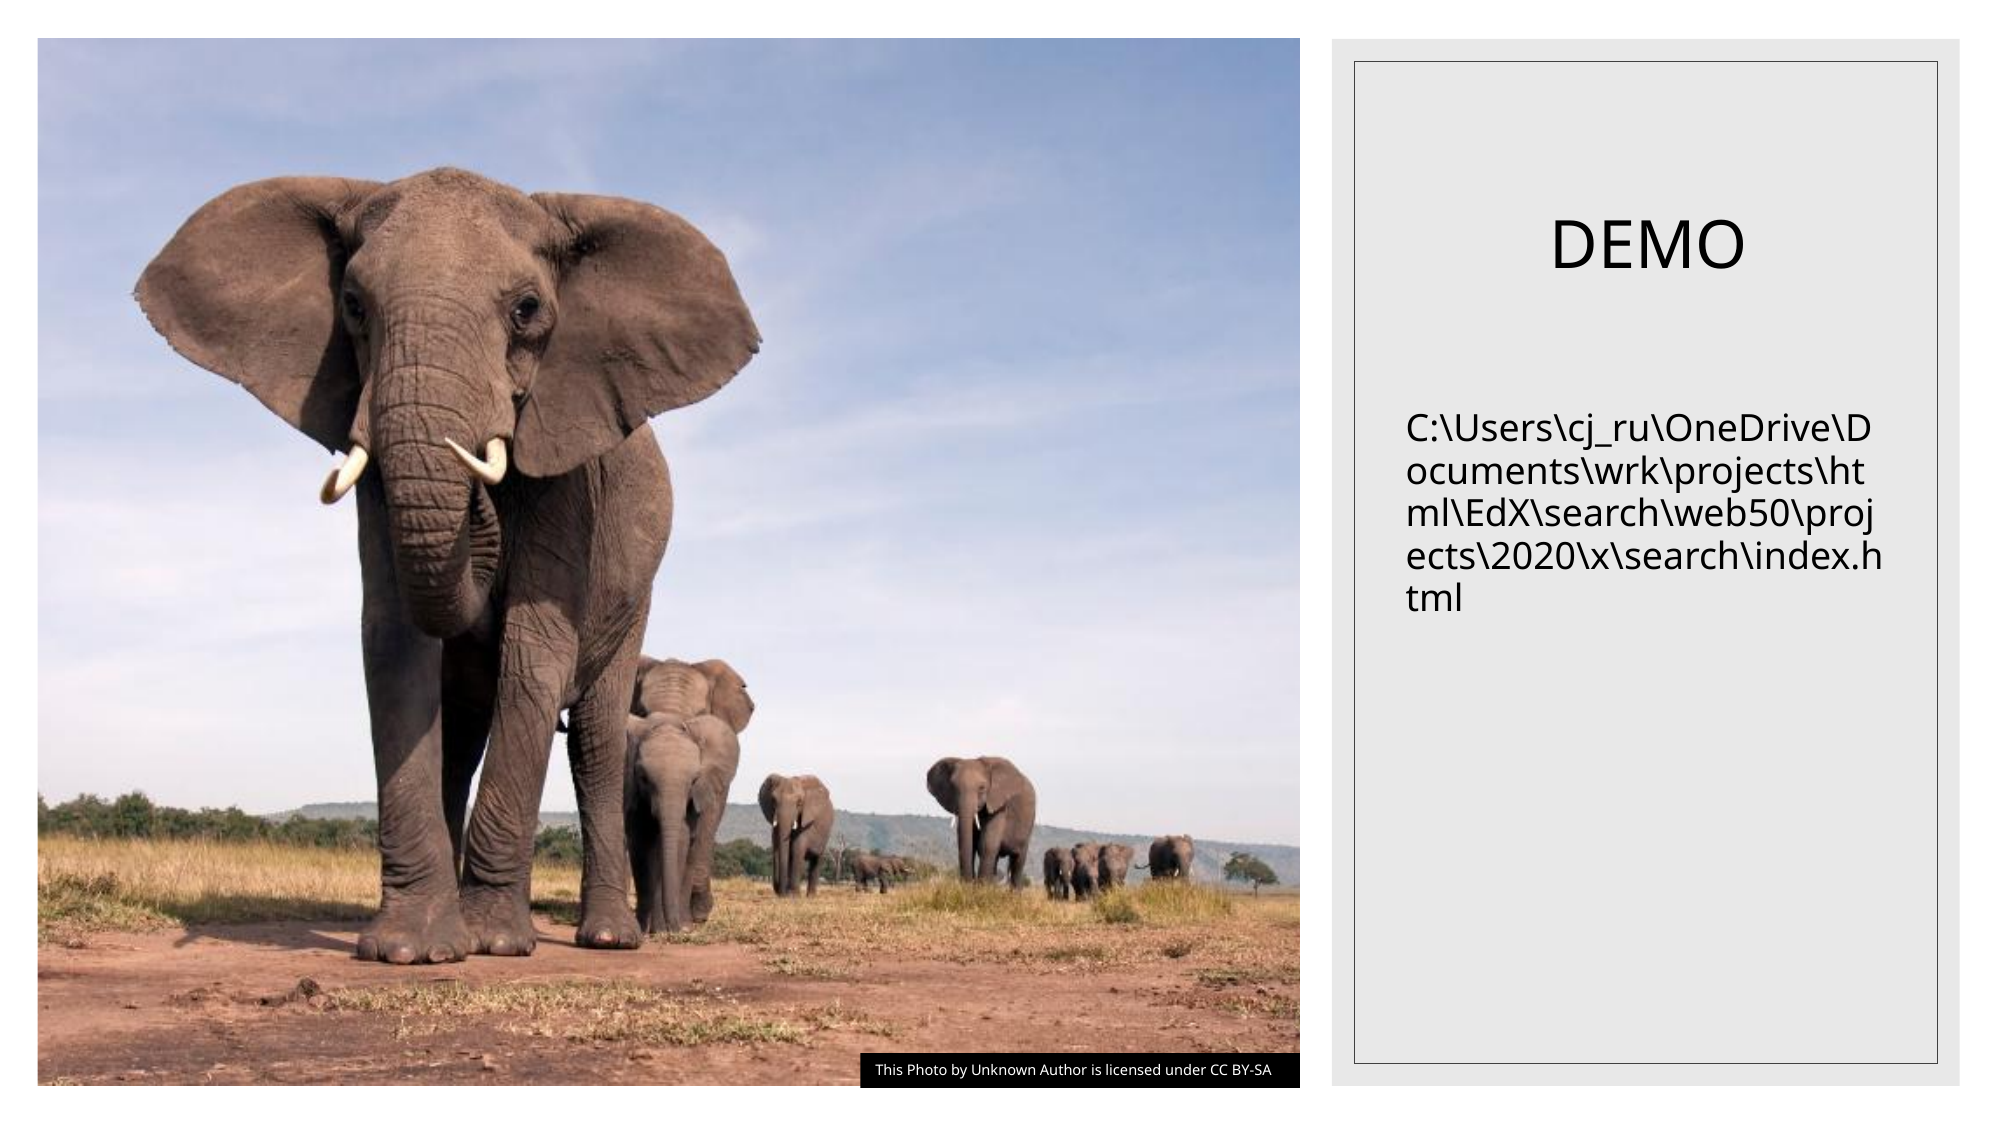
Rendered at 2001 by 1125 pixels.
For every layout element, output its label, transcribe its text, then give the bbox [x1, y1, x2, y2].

text_box This Photo by Unknown Author is licensed under CC BY-SA [860, 1053, 1300, 1087]
list C:\Users\cj_ru\OneDrive\Documents\wrk\projects\html\EdX\search\web50\projects\2020\x\search\index.html [1390, 391, 1907, 968]
picture [37, 38, 1300, 1086]
title DEMO [1390, 98, 1907, 369]
